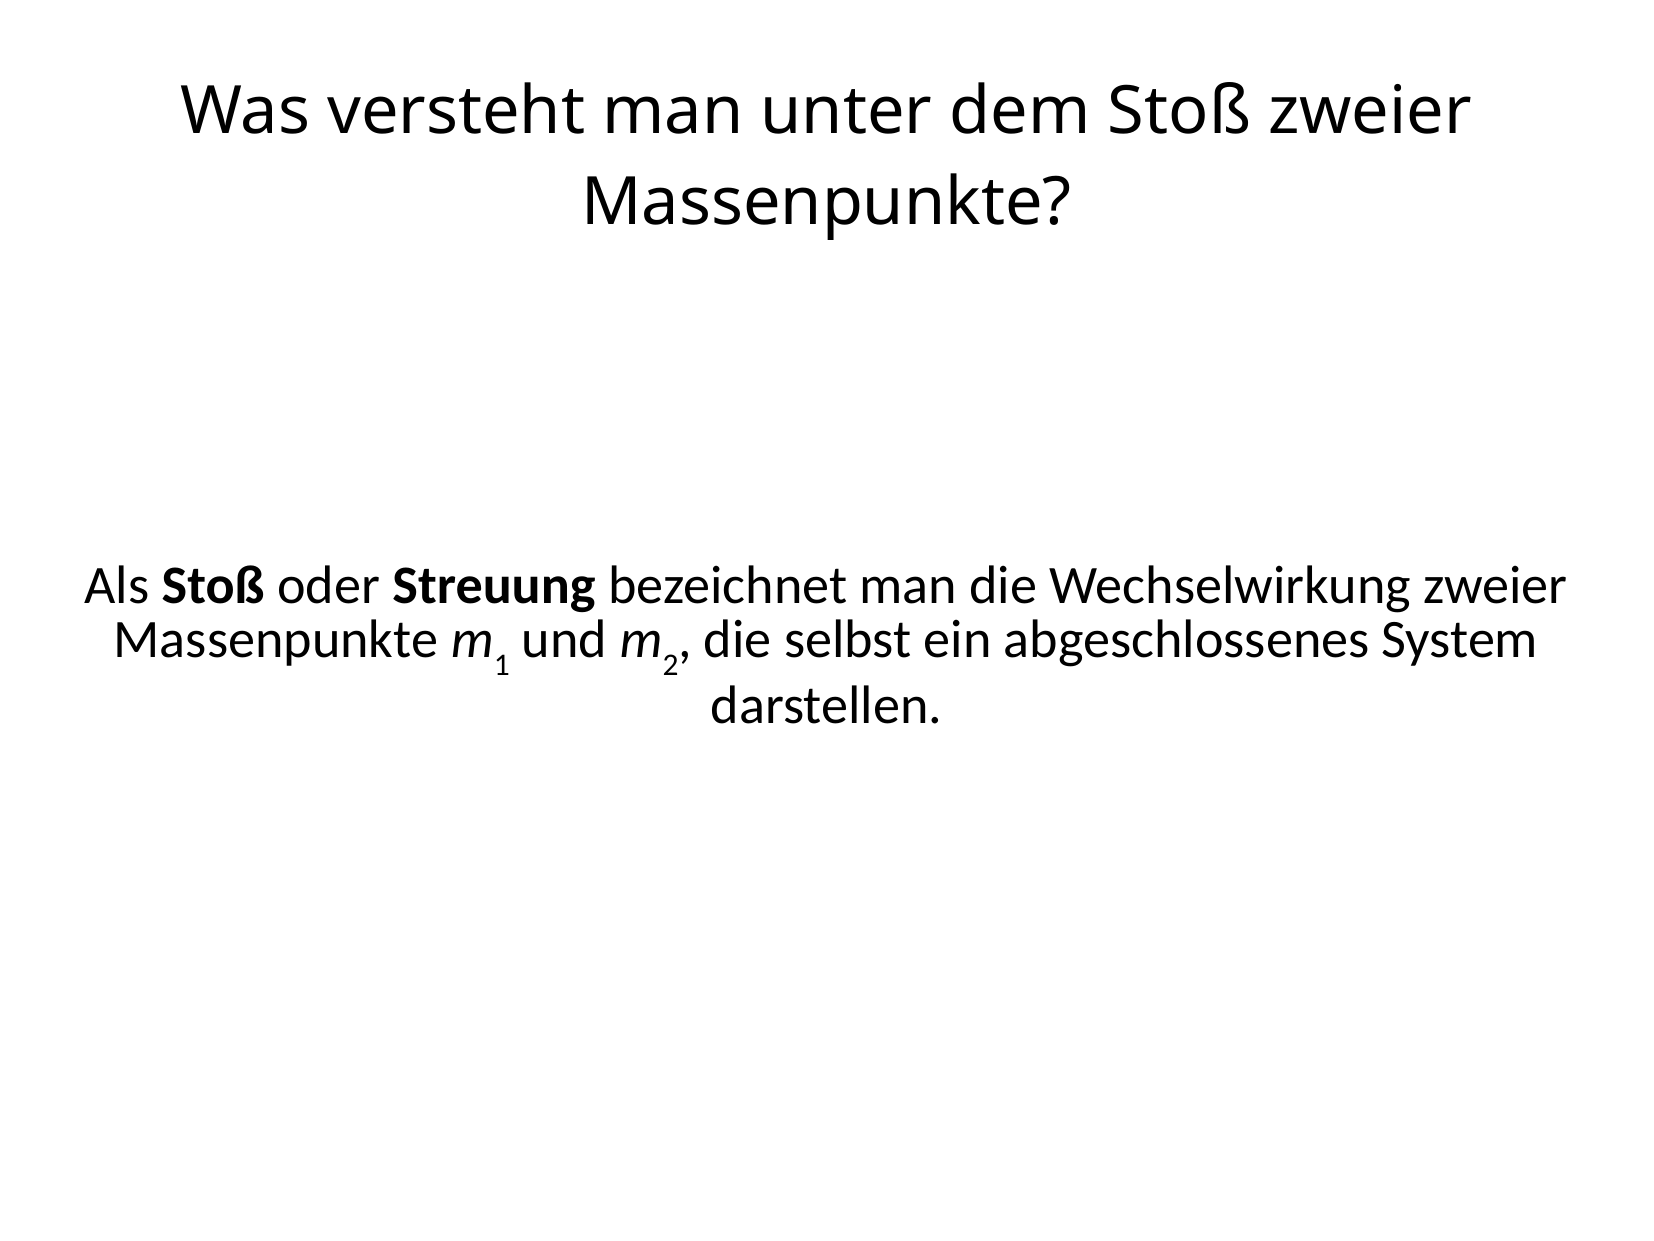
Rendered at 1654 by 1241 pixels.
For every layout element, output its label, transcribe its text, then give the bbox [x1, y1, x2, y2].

title Was versteht man unter dem Stoß zweier Massenpunkte? [82, 49, 1571, 257]
subtitle Als Stoß oder Streuung bezeichnet man die Wechselwirkung zweier Massenpunkte m1 und m2, die selbst ein abgeschlossenes System darstellen. [82, 290, 1571, 1010]
